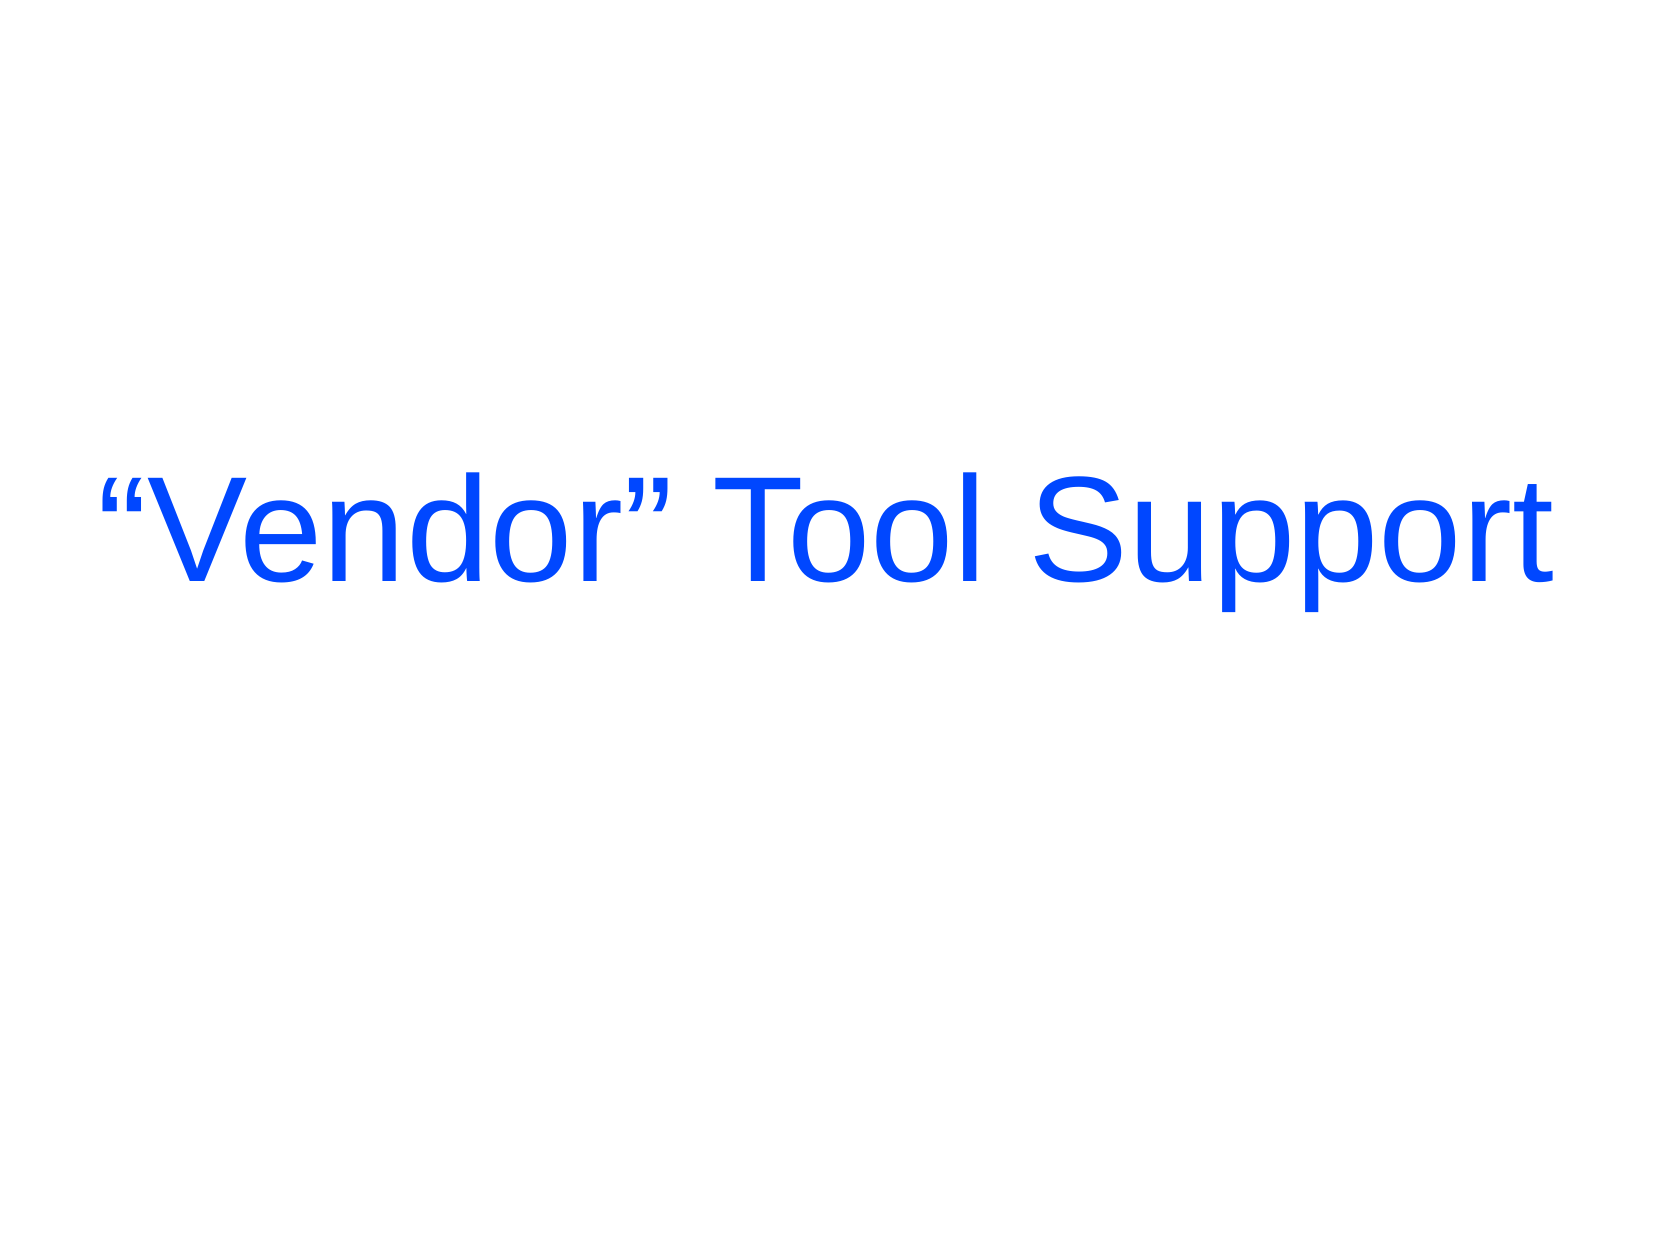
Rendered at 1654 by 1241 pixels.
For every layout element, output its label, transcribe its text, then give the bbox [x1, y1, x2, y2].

subtitle “Vendor” Tool Support [82, 49, 1571, 1010]
